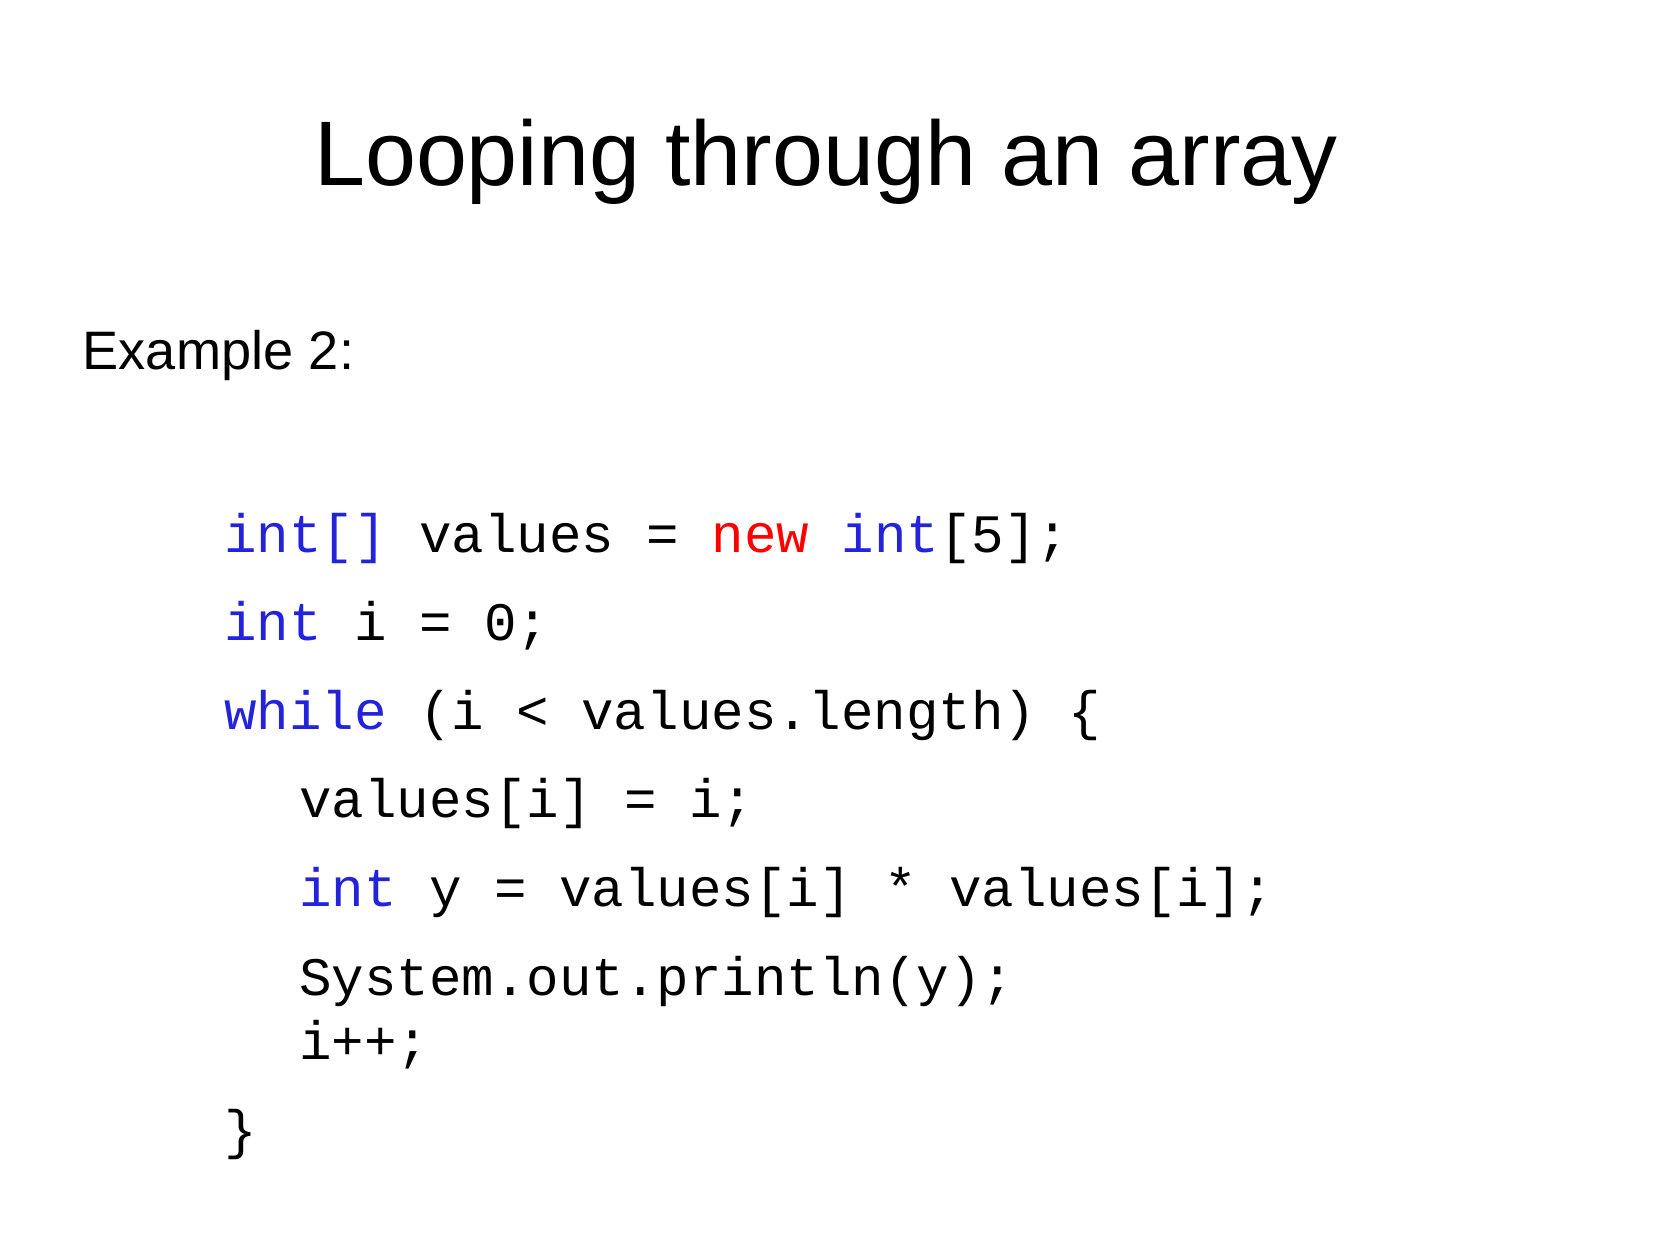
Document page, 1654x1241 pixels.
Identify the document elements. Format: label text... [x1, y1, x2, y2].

subtitle Example 2: int[] values = new int[5]; int i = 0; while (i < values.length) { values[i] = i; int y = values[i] * values[i]; System.out.println(y); i++; } [82, 279, 1571, 1196]
title Looping through an array [82, 52, 1571, 246]
